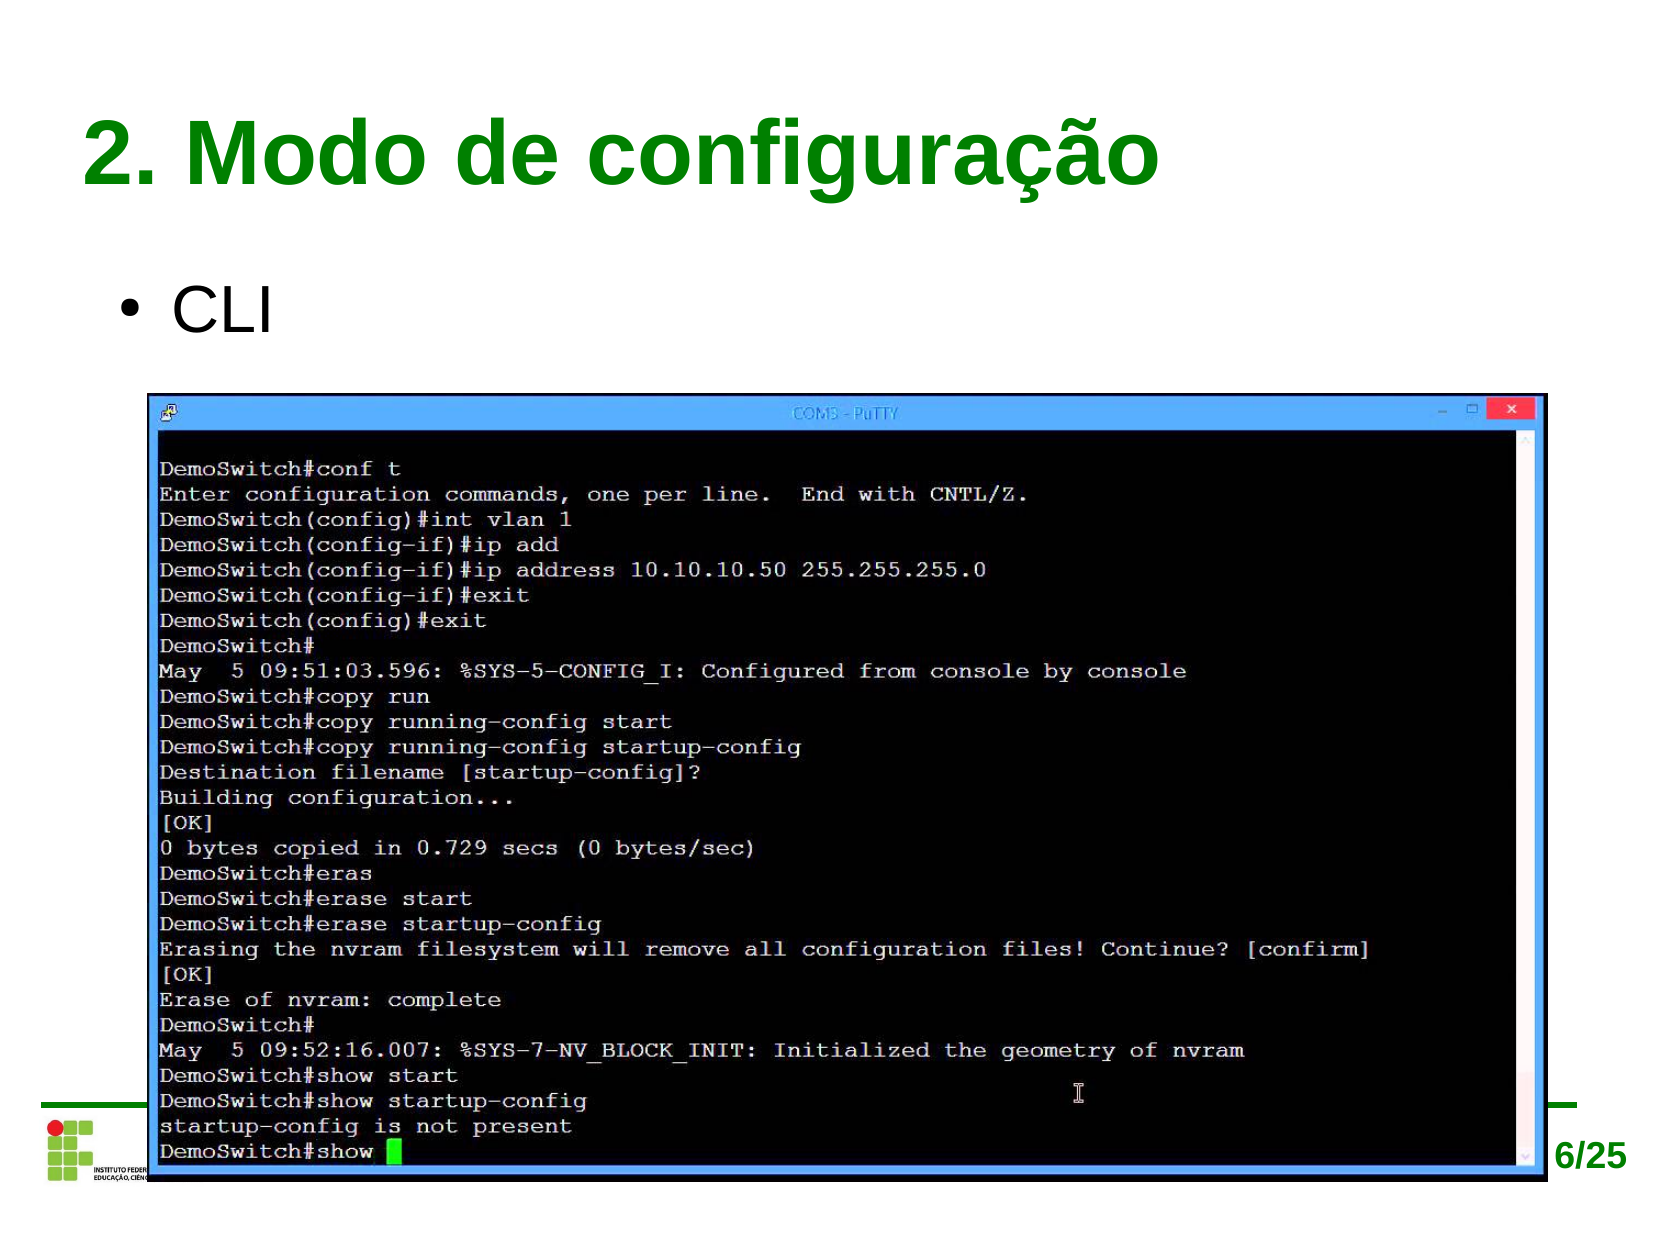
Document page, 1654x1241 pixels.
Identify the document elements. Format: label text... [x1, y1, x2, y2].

list CLI [82, 272, 1571, 1091]
picture [39, 393, 1548, 1191]
title 2. Modo de configuração [82, 49, 1571, 257]
